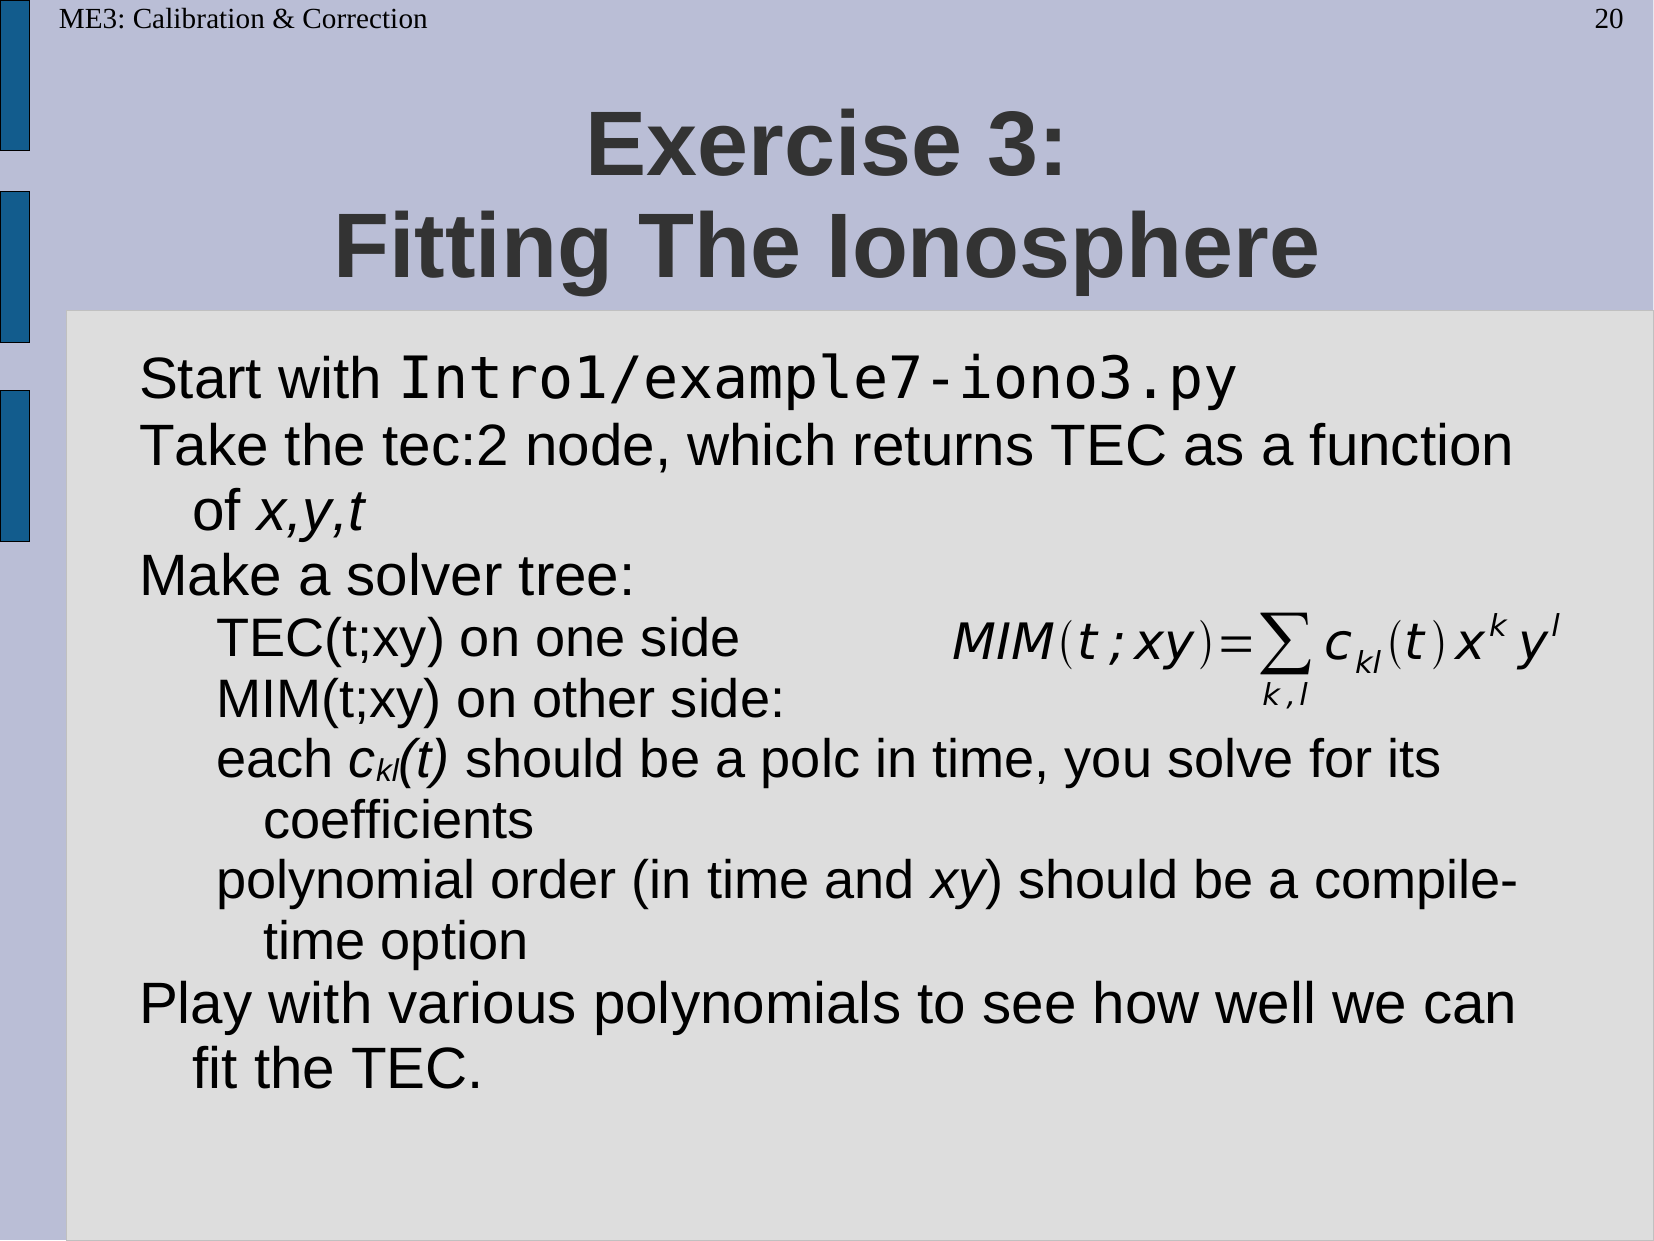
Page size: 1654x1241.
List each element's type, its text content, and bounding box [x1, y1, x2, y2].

title Exercise 3: Fitting The Ionosphere [121, 87, 1534, 302]
list Start with Intro1/example7-iono3.py Take the tec:2 node, which returns TEC as a function of x,y,t Make a solver tree: TEC(t;xy) on one side MIM(t;xy) on other side: each ckl(t) should be a polc in time, you solve for its coefficients polynomial order (in time and xy) should be a compile-time option Play with various polynomials to see how well we can fit the TEC. [121, 344, 1534, 1147]
chart [944, 590, 1566, 714]
